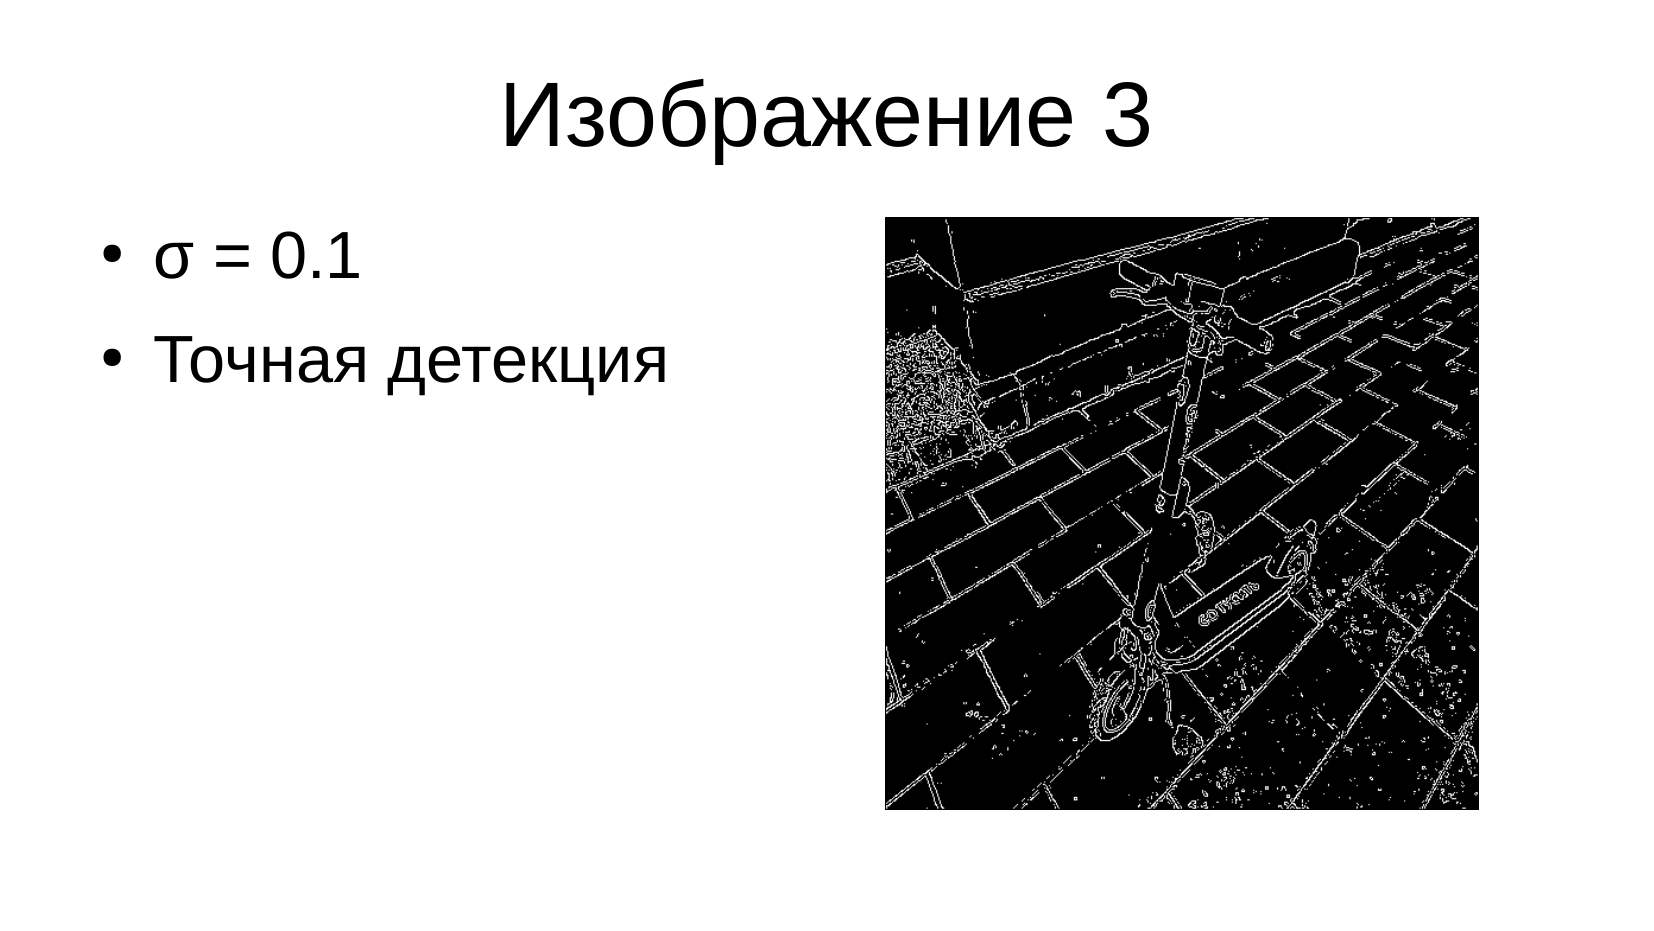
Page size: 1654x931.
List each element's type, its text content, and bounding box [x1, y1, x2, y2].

title Изображение 3 [82, 37, 1571, 193]
list σ = 0.1 Точная детекция [82, 217, 809, 758]
picture [885, 217, 1479, 810]
